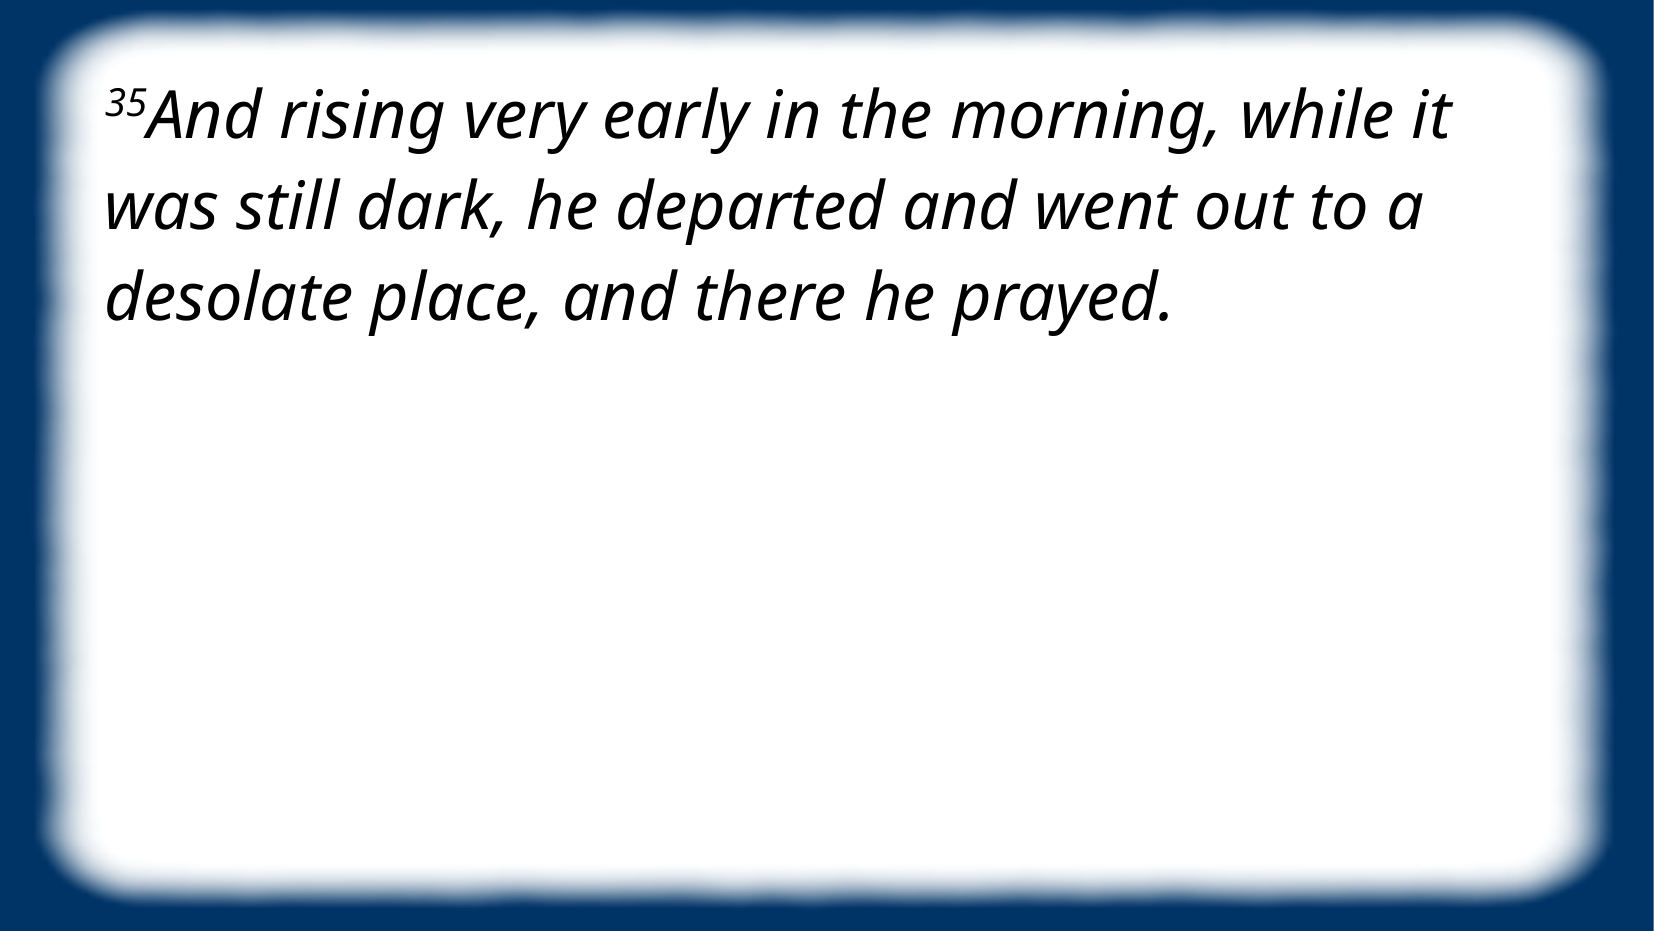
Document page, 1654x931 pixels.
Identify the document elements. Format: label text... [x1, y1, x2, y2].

text_box 35And rising very early in the morning, while it was still dark, he departed and went out to a desolate place, and there he prayed. [90, 60, 1561, 361]
picture [0, 0, 1654, 931]
